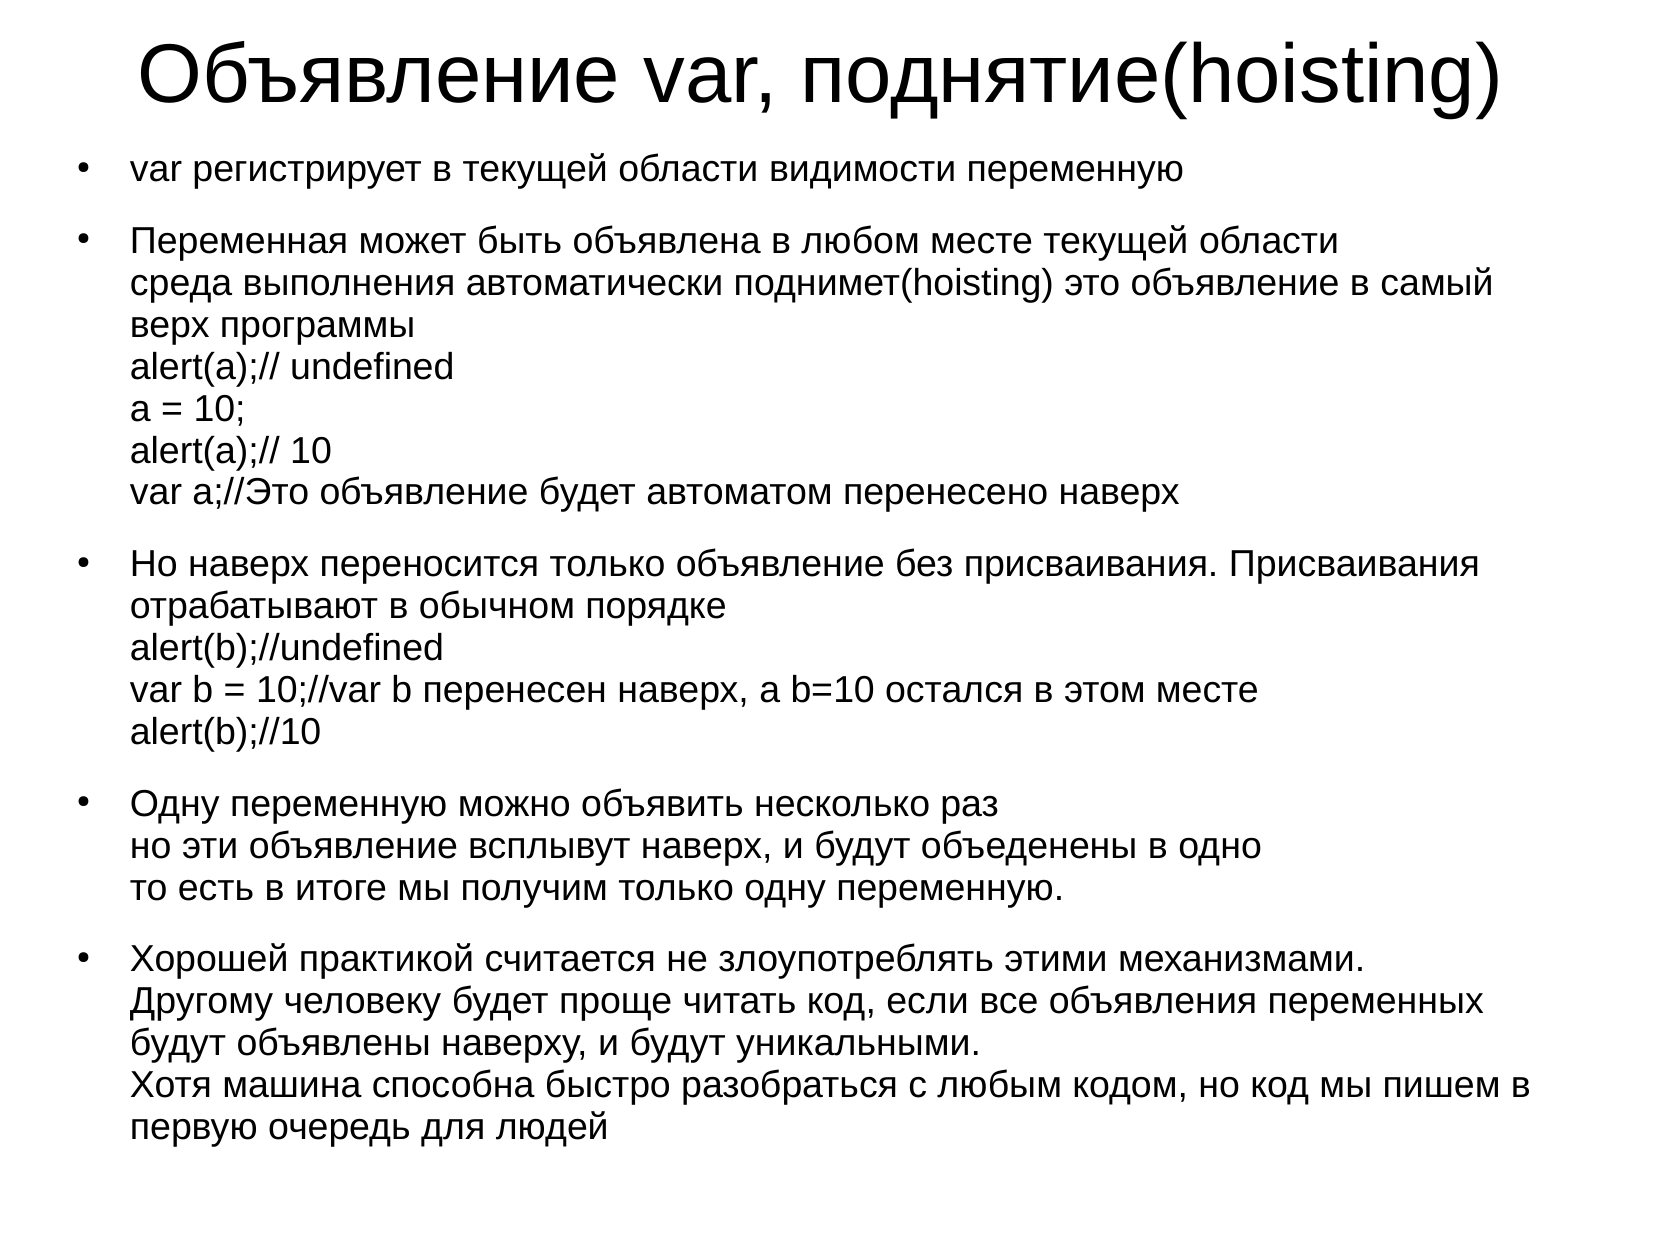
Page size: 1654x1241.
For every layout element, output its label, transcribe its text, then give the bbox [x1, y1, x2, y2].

title Объявление var, поднятие(hoisting) [76, 0, 1565, 178]
list var регистрирует в текущей области видимости переменную Переменная может быть объявлена в любом месте текущей области среда выполнения автоматически поднимет(hoisting) это объявление в самый верх программы alert(a);// undefined a = 10; alert(a);// 10 var a;//Это объявление будет автоматом перенесено наверх Но наверх переносится только объявление без присваивания. Присваивания отрабатывают в обычном порядке alert(b);//undefined var b = 10;//var b перенесен наверх, а b=10 остался в этом месте alert(b);//10 Одну переменную можно объявить несколько раз но эти объявление всплывут наверх, и будут объеденены в одно то есть в итоге мы получим только одну переменную. Хорошей практикой считается не злоупотреблять этими механизмами. Другому человеку будет проще читать код, если все объявления переменных будут объявлены наверху, и будут уникальными. Хотя машина способна быстро разобраться с любым кодом, но код мы пишем в первую очередь для людей [59, 147, 1548, 1149]
